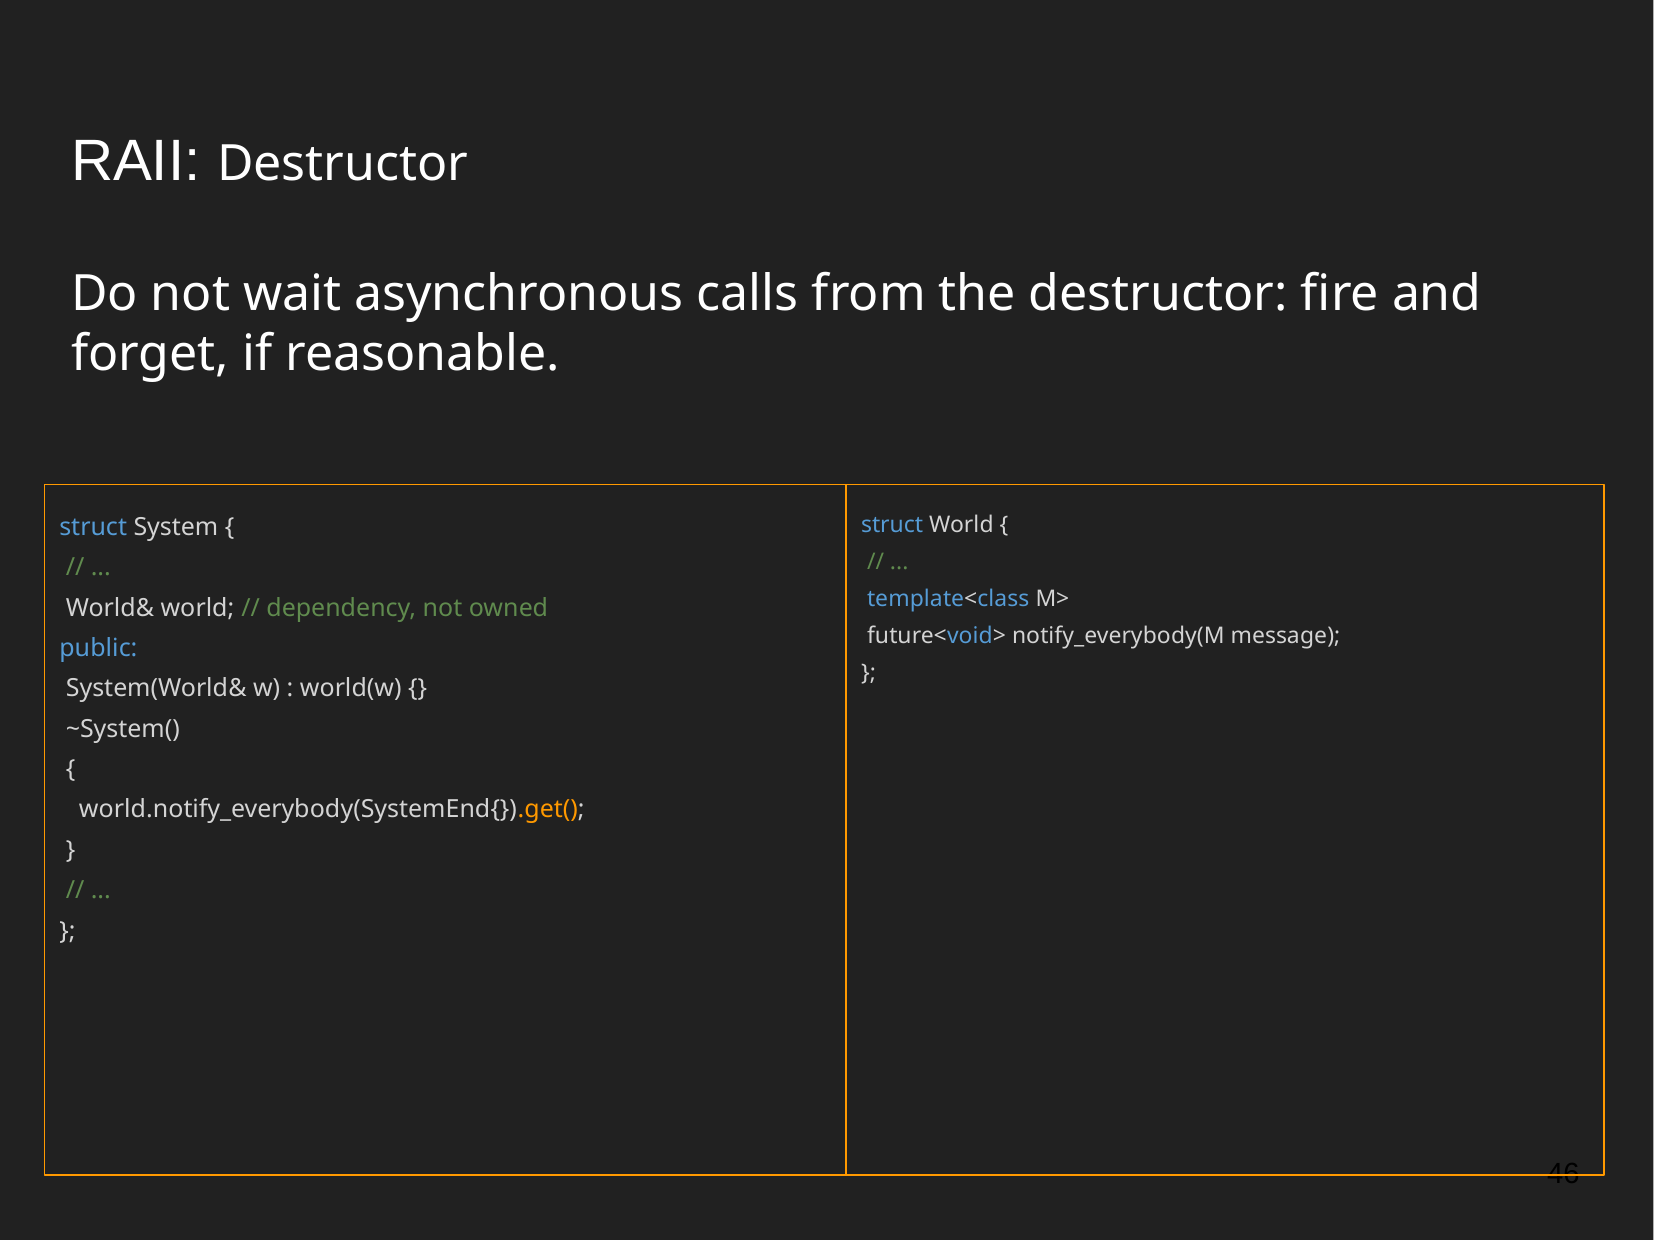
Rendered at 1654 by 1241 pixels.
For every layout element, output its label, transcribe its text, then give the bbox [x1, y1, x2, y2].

title RAII: Destructor [56, 107, 1598, 245]
list struct World { // ... template<class M> future<void> notify_everybody(M message); }; [845, 484, 1604, 1176]
slide_number <number> [1532, 1124, 1632, 1220]
list Do not wait asynchronous calls from the destructor: fire and forget, if reasonable. [56, 245, 1598, 484]
list struct System { // ... World& world; // dependency, not owned public: System(World& w) : world(w) {} ~System() { world.notify_everybody(SystemEnd{}).get(); } // ... }; [44, 484, 845, 1176]
